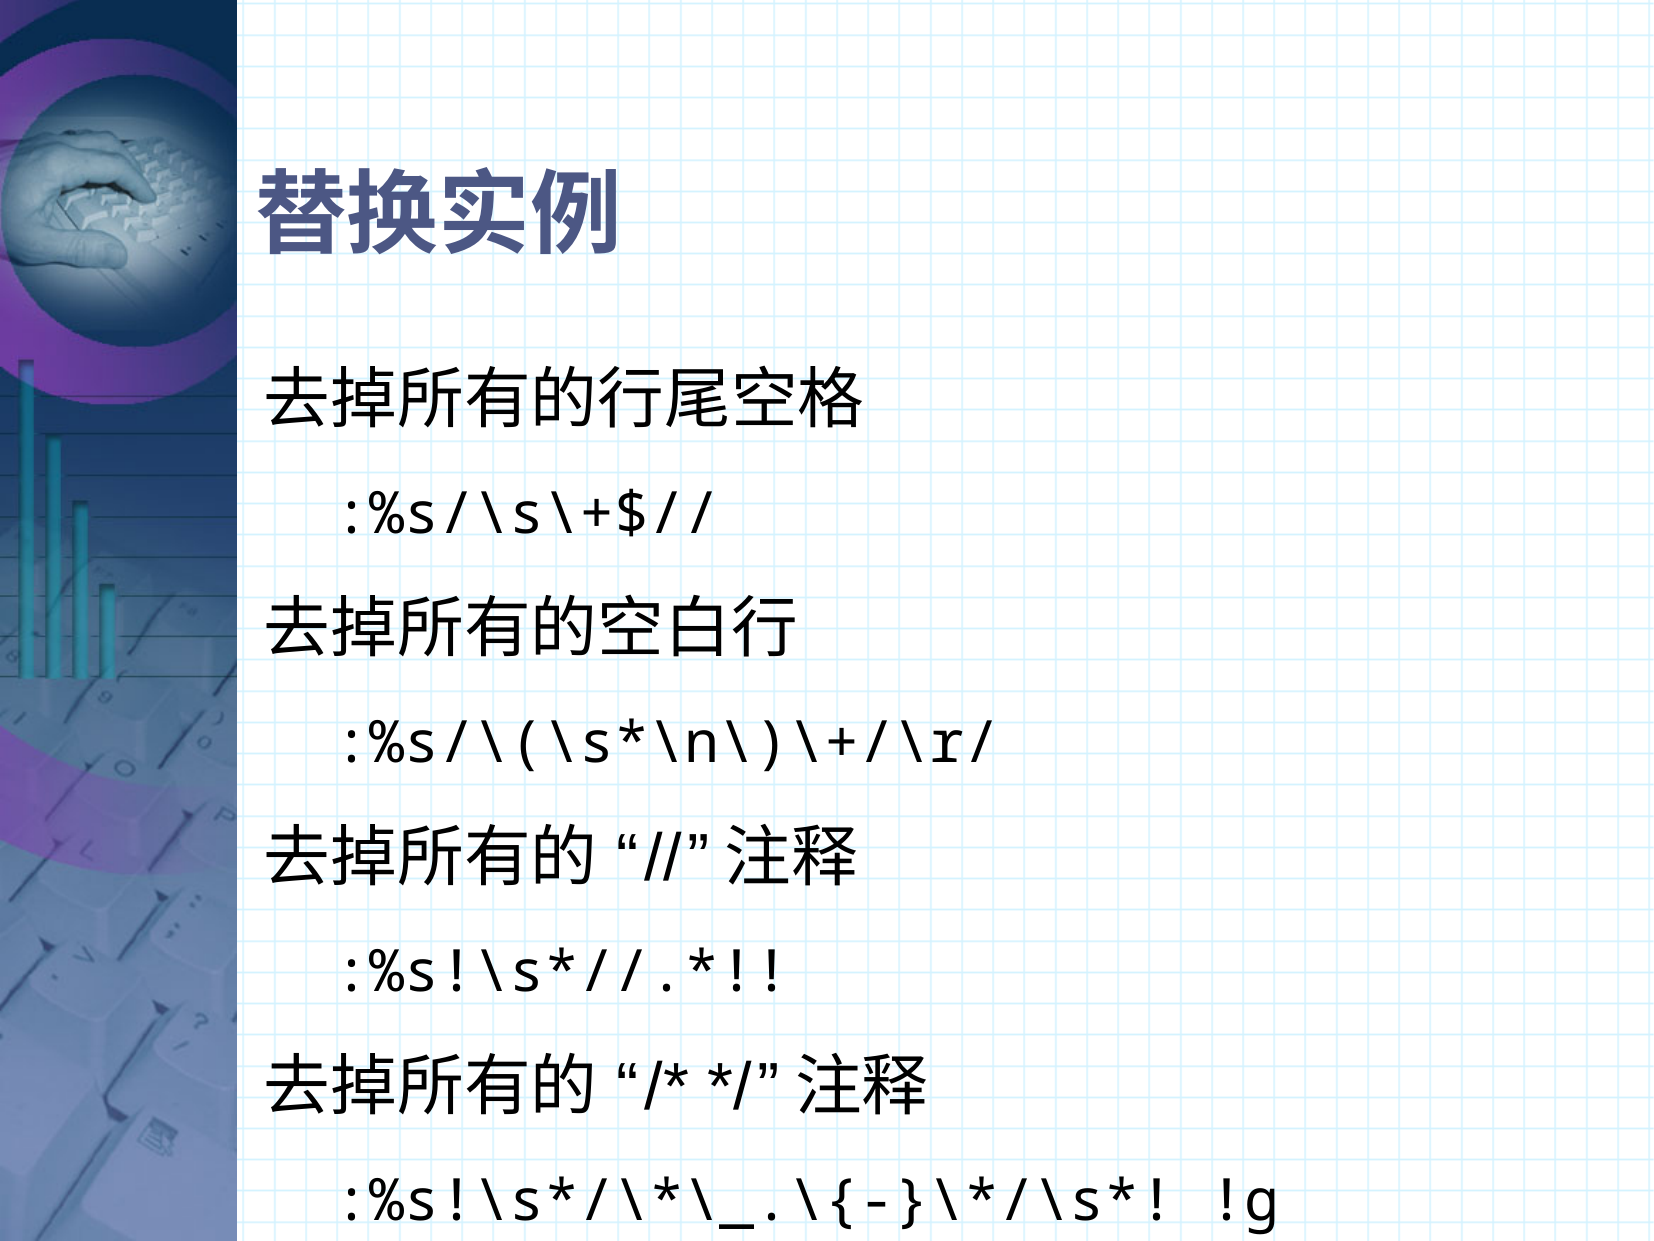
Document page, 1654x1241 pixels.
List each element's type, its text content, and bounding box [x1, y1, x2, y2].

picture [0, 0, 1654, 1241]
title 替换实例 [254, 110, 1640, 303]
list 去掉所有的行尾空格 :%s/\s\+$// 去掉所有的空白行 :%s/\(\s*\n\)\+/\r/ 去掉所有的 “ // ”注释 :%s!\s*//.*!! 去掉所有的 “ /* */ ”注释 :%s!\s*/\*\_.\{-}\*/\s*! !g [254, 344, 1640, 1112]
